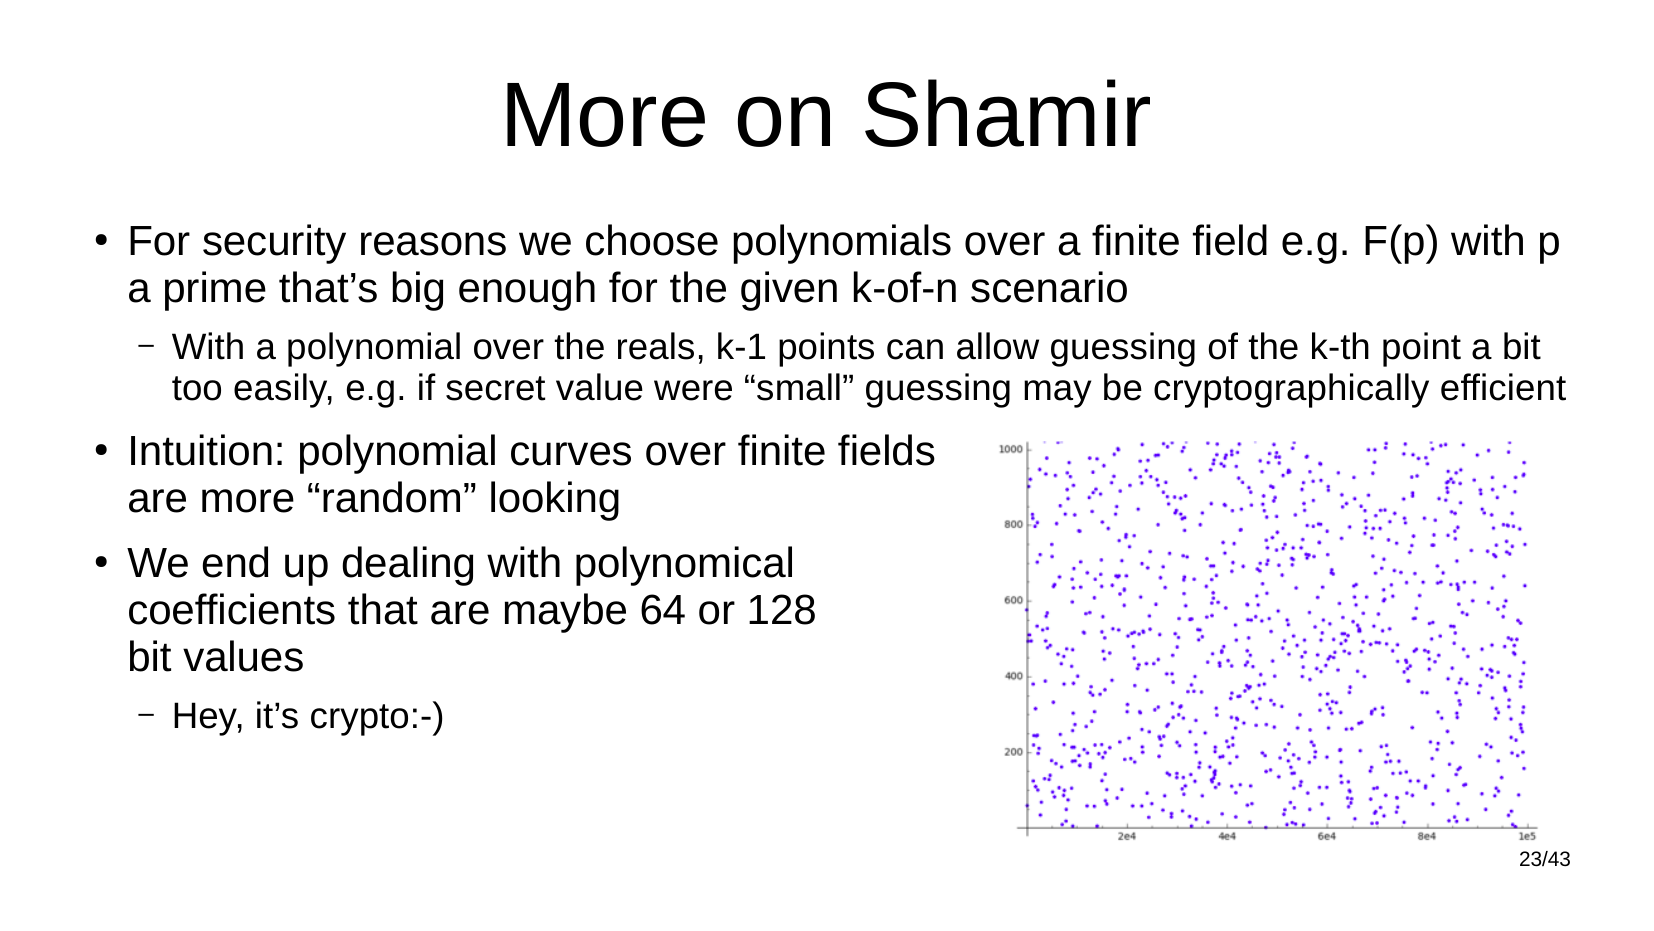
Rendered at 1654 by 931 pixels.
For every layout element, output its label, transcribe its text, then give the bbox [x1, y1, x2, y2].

title More on Shamir [82, 37, 1571, 193]
picture [991, 435, 1544, 849]
list For security reasons we choose polynomials over a finite field e.g. F(p) with p a prime that’s big enough for the given k-of-n scenario With a polynomial over the reals, k-1 points can allow guessing of the k-th point a bit too easily, e.g. if secret value were “small” guessing may be cryptographically efficient Intuition: polynomial curves over finite fields are more “random” looking We end up dealing with polynomical coefficients that are maybe 64 or 128 bit values Hey, it’s crypto:-) [82, 217, 1571, 758]
